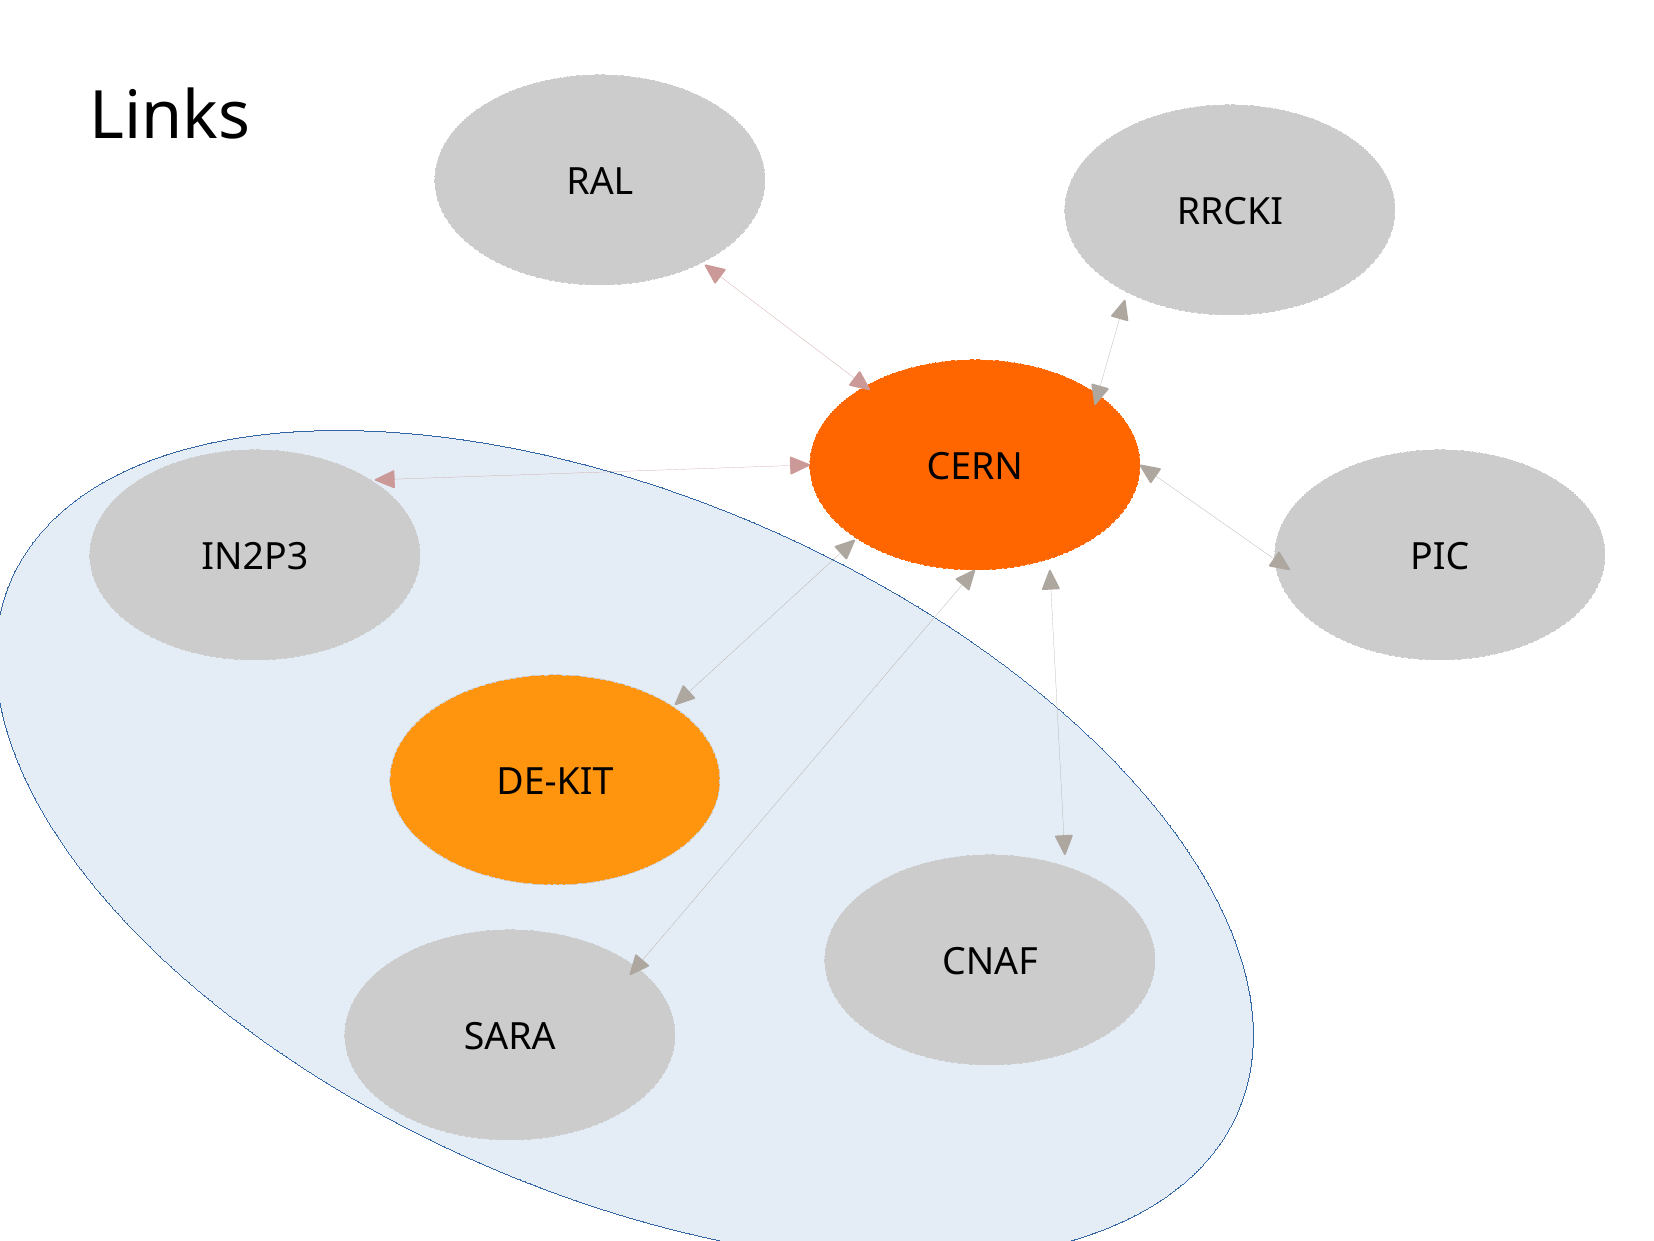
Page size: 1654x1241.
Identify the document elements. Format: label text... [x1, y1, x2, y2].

text_box RRCKI [1064, 104, 1395, 315]
text_box RAL [434, 74, 765, 285]
text_box Links [74, 59, 1485, 158]
text_box DE-KIT [389, 674, 720, 885]
text_box CERN [809, 359, 1140, 570]
text_box [0, 430, 1254, 1241]
text_box SARA [344, 929, 675, 1140]
text_box IN2P3 [89, 449, 420, 660]
text_box CNAF [824, 854, 1155, 1065]
text_box PIC [1274, 449, 1605, 660]
